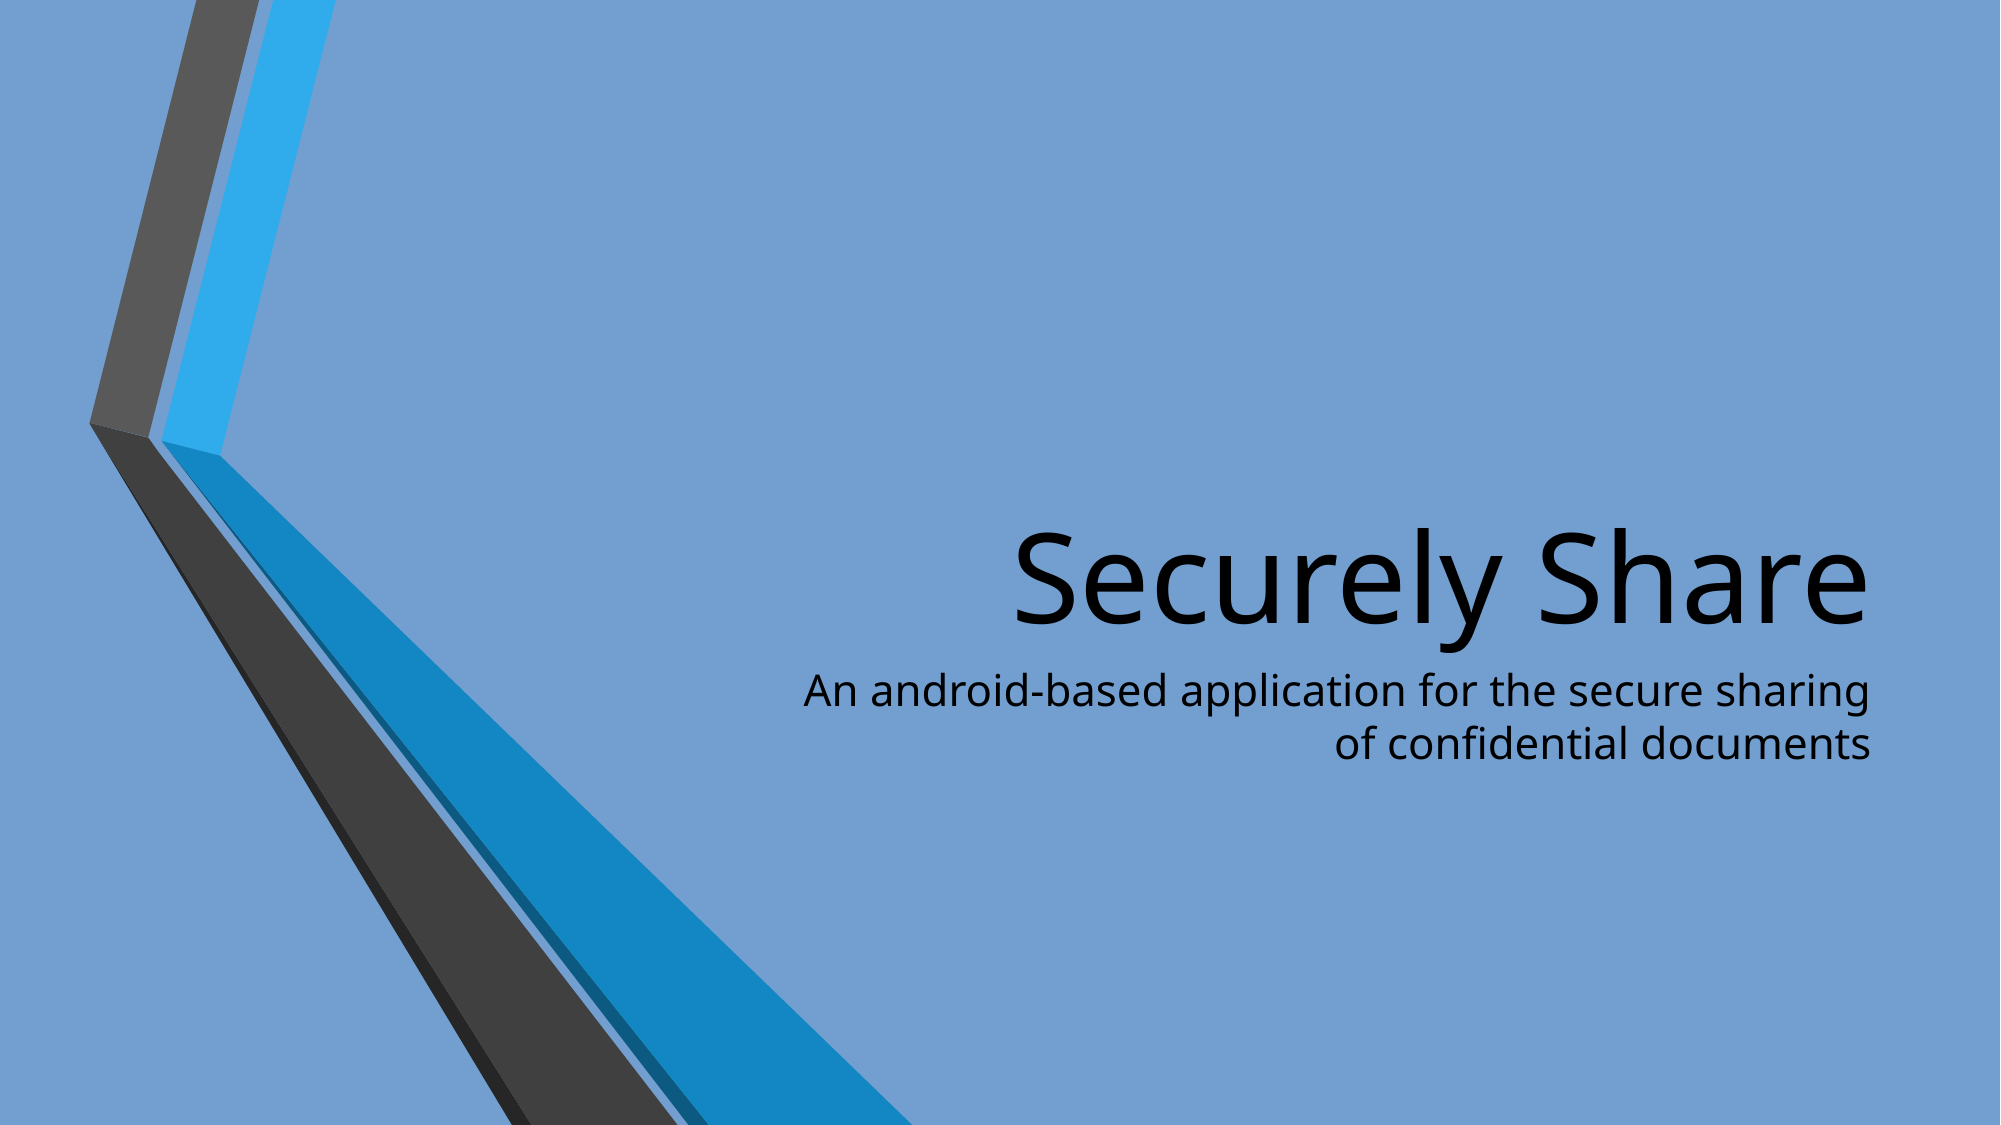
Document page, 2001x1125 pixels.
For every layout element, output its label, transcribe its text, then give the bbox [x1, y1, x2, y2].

title Securely Share [480, 226, 1887, 656]
subtitle An android-based application for the secure sharing of confidential documents [740, 655, 1887, 884]
